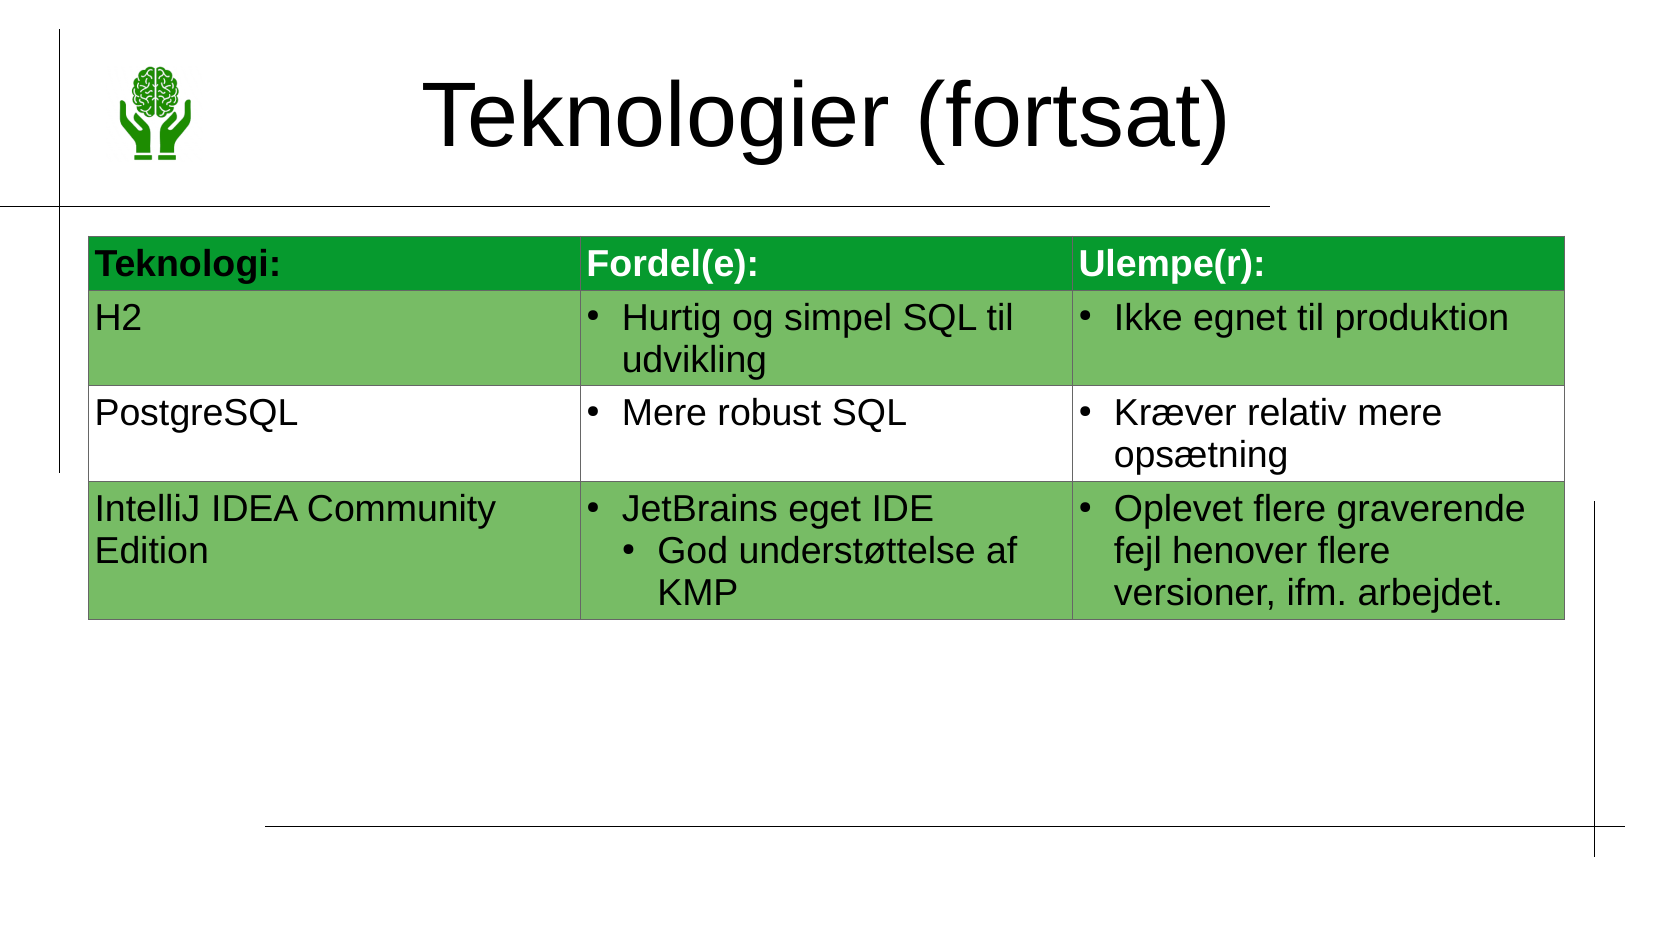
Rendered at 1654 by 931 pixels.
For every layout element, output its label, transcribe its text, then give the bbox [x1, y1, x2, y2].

table_cell H2 [89, 291, 580, 385]
table_cell Mere robust SQL [581, 386, 1072, 481]
table_cell IntelliJ IDEA Community Edition [89, 482, 580, 619]
table_cell Hurtig og simpel SQL til udvikling [581, 291, 1072, 385]
table_cell Kræver relativ mere opsætning [1073, 386, 1564, 481]
table_cell Oplevet flere graverende fejl henover flere versioner, ifm. arbejdet. [1073, 482, 1564, 619]
table_header Ulempe(r): [1073, 237, 1564, 290]
table_cell Ikke egnet til produktion [1073, 291, 1564, 385]
table_header Fordel(e): [581, 237, 1072, 290]
title Teknologier (fortsat) [82, 37, 1571, 193]
picture [106, 65, 203, 162]
table_cell PostgreSQL [89, 386, 580, 481]
table_header Teknologi: [89, 237, 580, 290]
table_cell JetBrains eget IDE God understøttelse af KMP [581, 482, 1072, 619]
